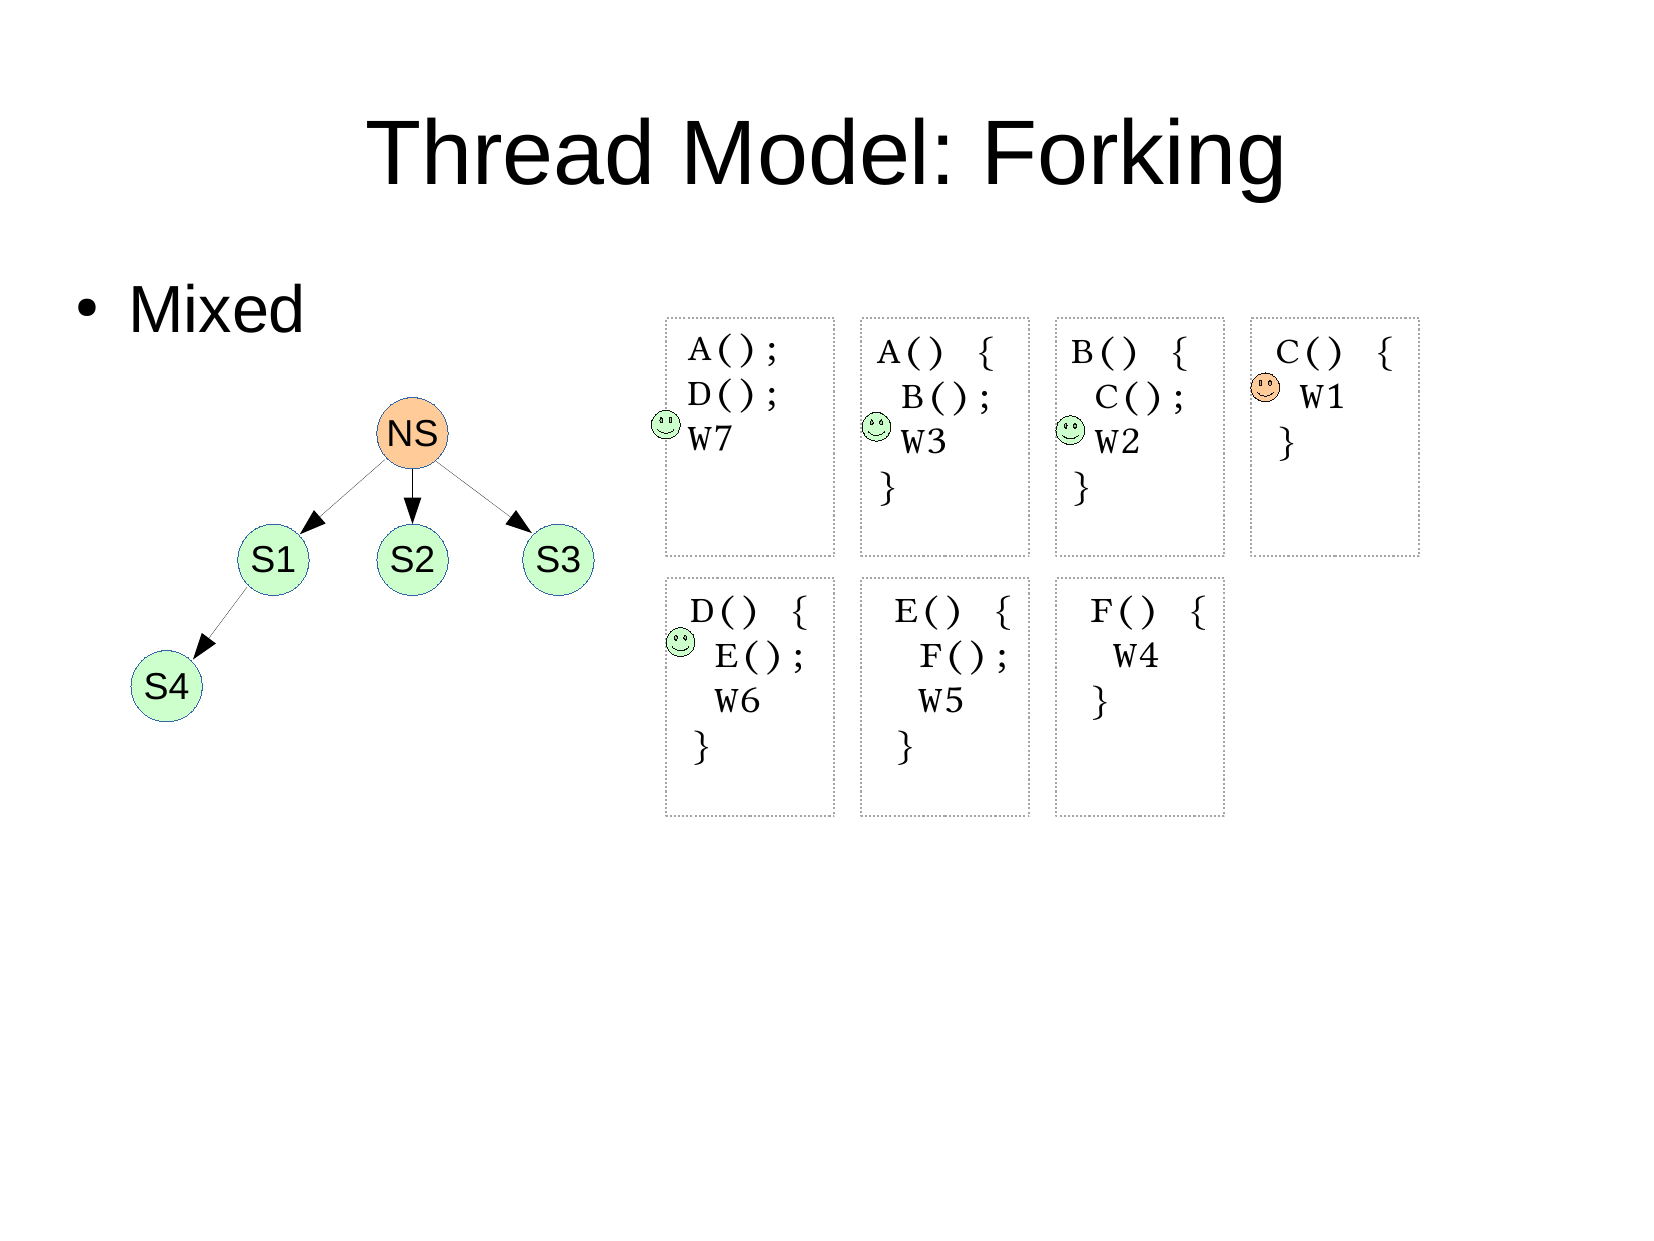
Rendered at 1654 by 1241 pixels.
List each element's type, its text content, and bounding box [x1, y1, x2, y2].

text_box F() { W4 } [1074, 578, 1225, 728]
text_box A() { B(); W3 } [862, 318, 1012, 514]
text_box S3 [522, 524, 595, 596]
text_box S2 [376, 524, 449, 596]
text_box NS [376, 397, 449, 469]
list Mixed [57, 271, 1546, 992]
text_box [862, 412, 891, 442]
text_box S4 [130, 650, 203, 722]
text_box [666, 627, 695, 657]
text_box C() { W1 } [1261, 318, 1411, 469]
text_box E() { F(); W5 } [879, 578, 1030, 773]
text_box D() { E(); W6 } [675, 578, 826, 773]
text_box [1250, 372, 1280, 402]
text_box S1 [237, 524, 310, 596]
title Thread Model: Forking [82, 49, 1571, 257]
text_box [1055, 415, 1085, 445]
text_box B() { C(); W2 } [1055, 318, 1206, 514]
text_box A(); D(); W7 [673, 315, 799, 466]
text_box [651, 410, 681, 439]
